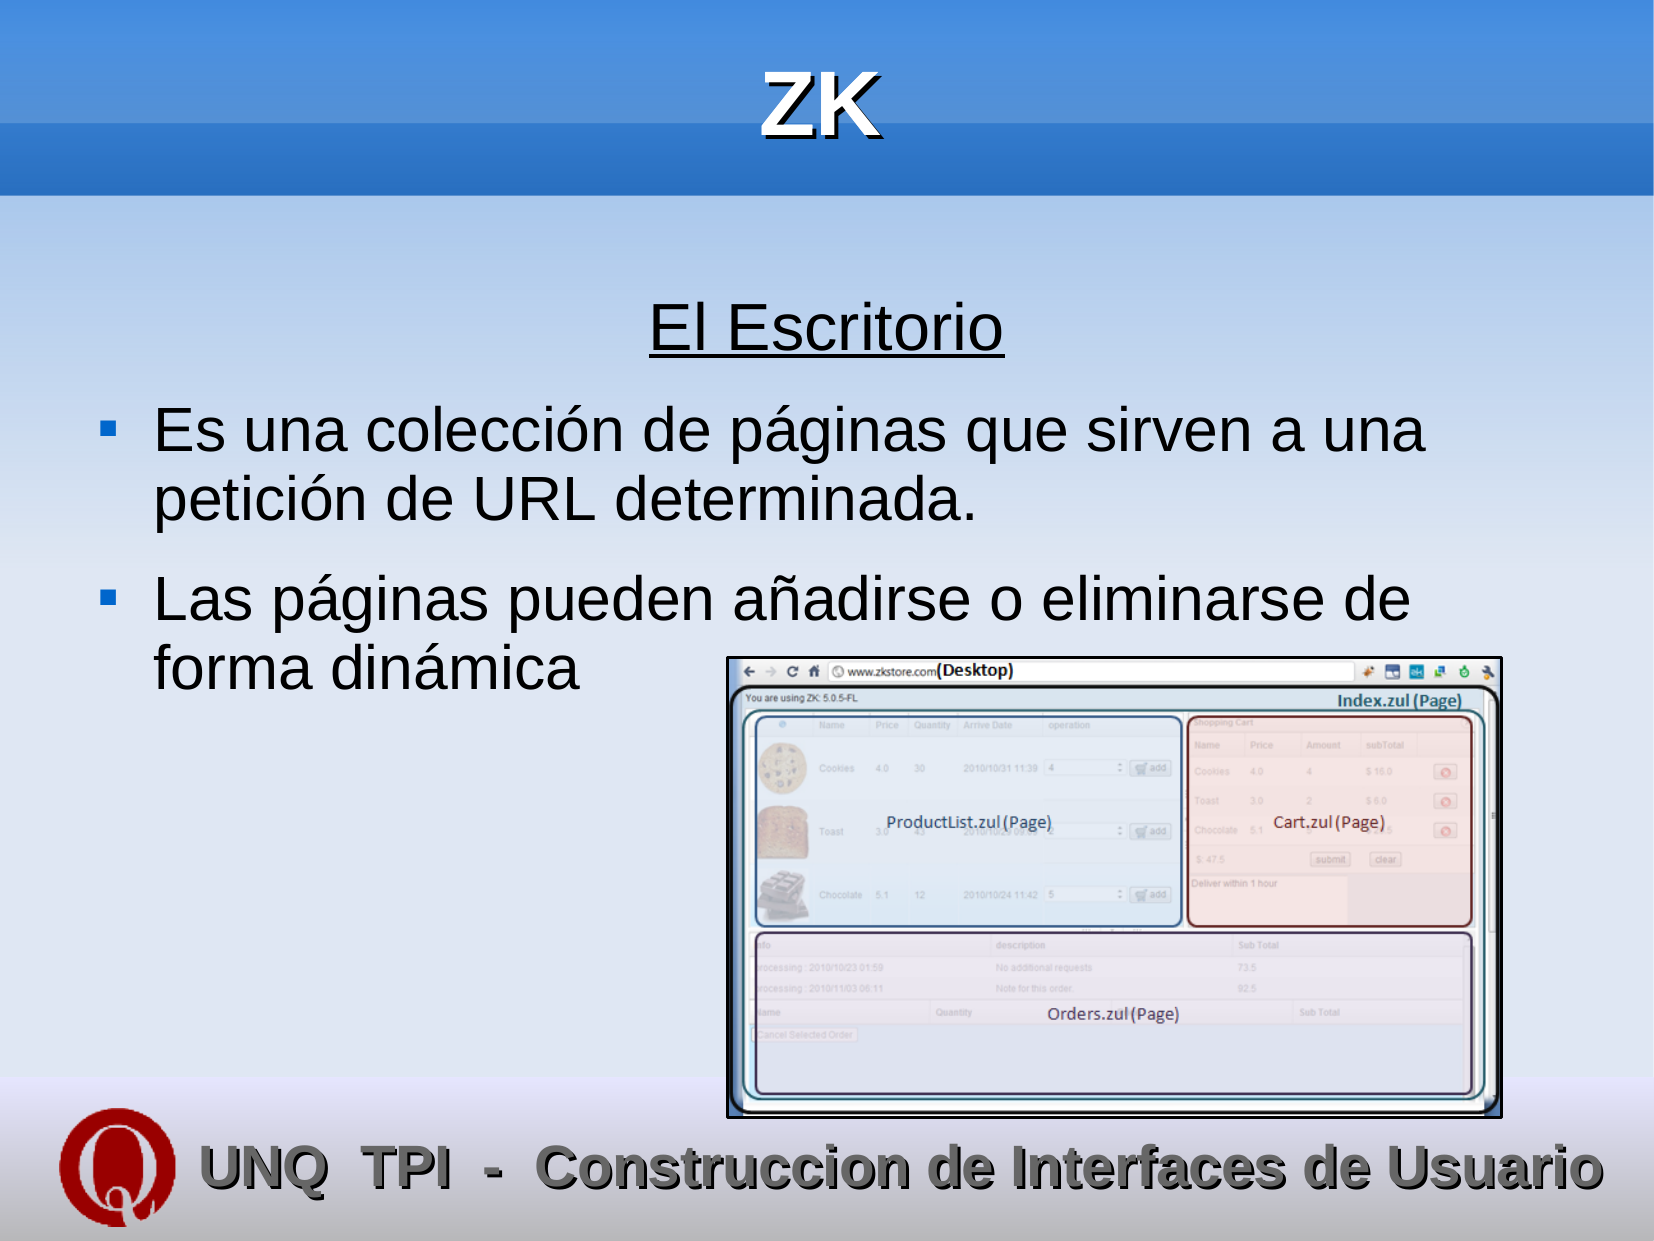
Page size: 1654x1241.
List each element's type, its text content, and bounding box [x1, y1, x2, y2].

picture [59, 1108, 178, 1227]
picture [0, 0, 1654, 1077]
title ZK [76, 0, 1566, 208]
picture [728, 658, 1501, 1117]
title UNQ TPI - Construccion de Interfaces de Usuario [0, 1077, 1654, 1241]
list El Escritorio Es una colección de páginas que sirven a una petición de URL determinada. Las páginas pueden añadirse o eliminarse de forma dinámica [82, 290, 1571, 1007]
